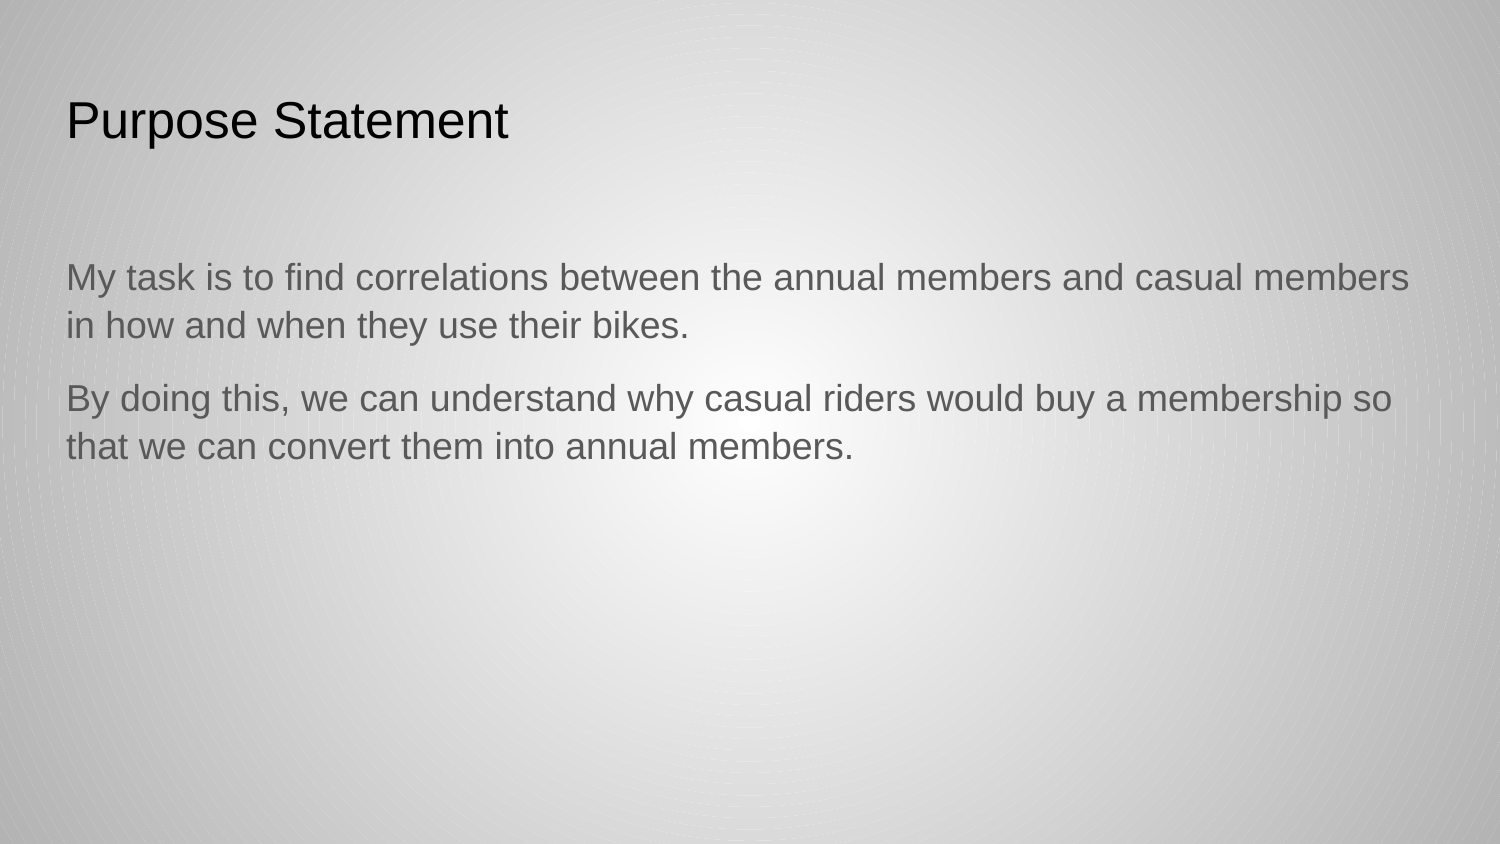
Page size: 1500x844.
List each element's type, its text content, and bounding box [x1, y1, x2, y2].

list My task is to find correlations between the annual members and casual members in how and when they use their bikes. By doing this, we can understand why casual riders would buy a membership so that we can convert them into annual members. [51, 235, 1449, 796]
title Purpose Statement [51, 76, 1313, 165]
